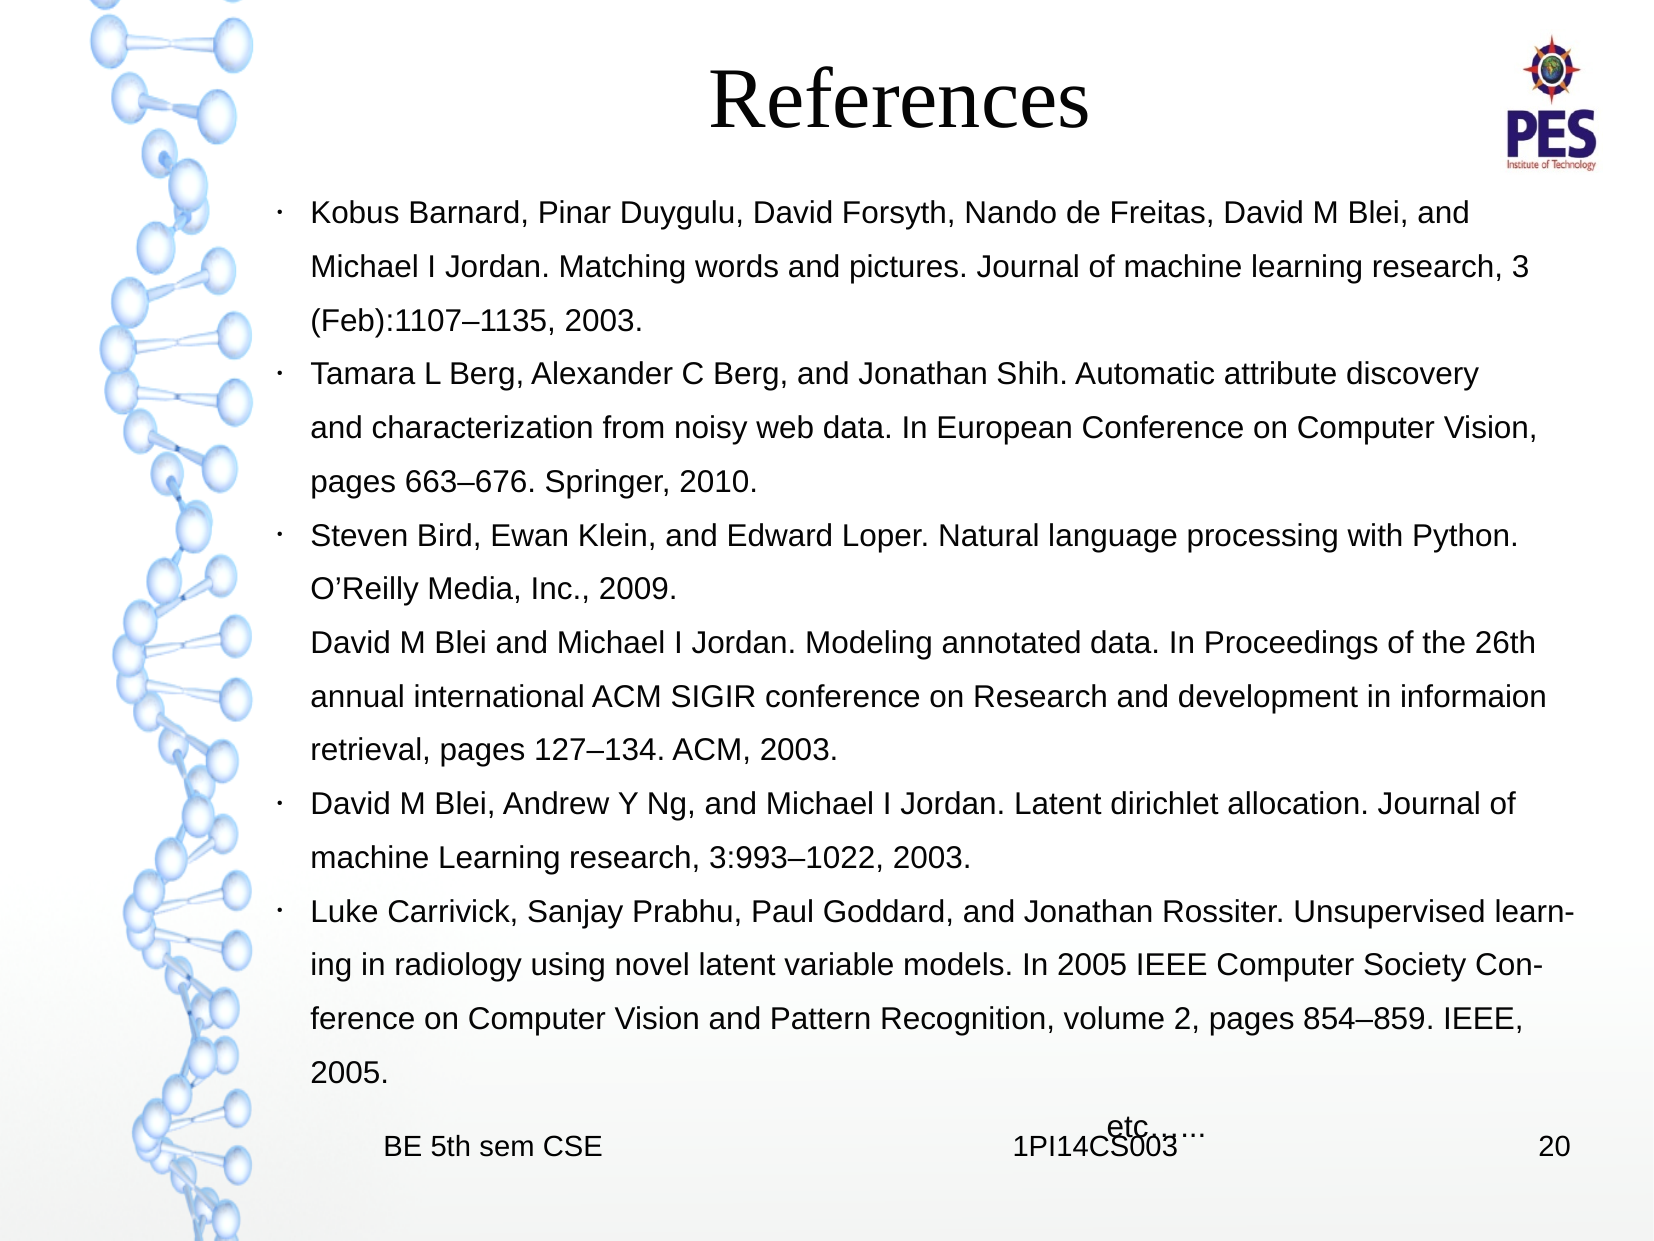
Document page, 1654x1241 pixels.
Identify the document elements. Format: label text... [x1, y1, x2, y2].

title References [630, 17, 1171, 181]
picture [0, 0, 1654, 1241]
list Kobus Barnard, Pinar Duygulu, David Forsyth, Nando de Freitas, David M Blei, and Michael I Jordan. Matching words and pictures. Journal of machine learning research, 3 (Feb):1107–1135, 2003. Tamara L Berg, Alexander C Berg, and Jonathan Shih. Automatic attribute discovery and characterization from noisy web data. In European Conference on Computer Vision, pages 663–676. Springer, 2010. Steven Bird, Ewan Klein, and Edward Loper. Natural language processing with Python. O’Reilly Media, Inc., 2009. David M Blei and Michael I Jordan. Modeling annotated data. In Proceedings of the 26th annual international ACM SIGIR conference on Research and development in informaion retrieval, pages 127–134. ACM, 2003. David M Blei, Andrew Y Ng, and Michael I Jordan. Latent dirichlet allocation. Journal of machine Learning research, 3:993–1022, 2003. Luke Carrivick, Sanjay Prabhu, Paul Goddard, and Jonathan Rossiter. Unsupervised learn- ing in radiology using novel latent variable models. In 2005 IEEE Computer Society Con- ference on Computer Vision and Pattern Recognition, volume 2, pages 854–859. IEEE, 2005. etc…... [265, 195, 1595, 1186]
